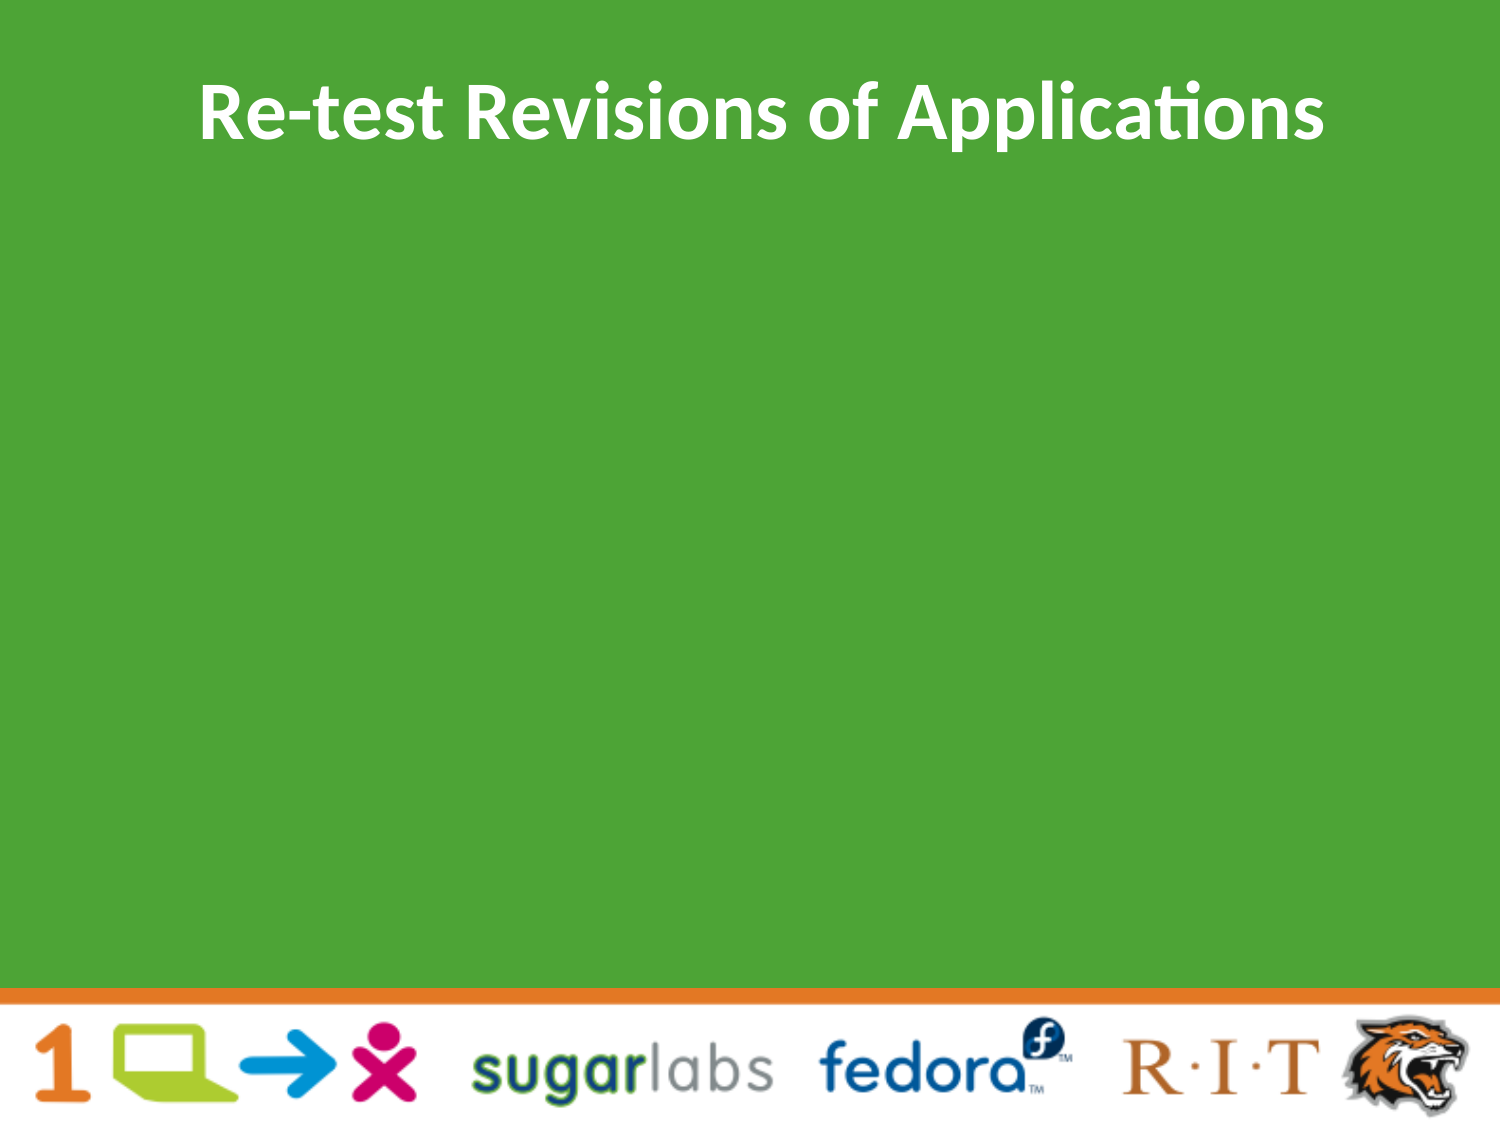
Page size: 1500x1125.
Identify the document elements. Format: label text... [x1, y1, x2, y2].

text_box Re-test Revisions of Applications [87, 12, 1438, 201]
picture [0, 988, 1500, 1125]
